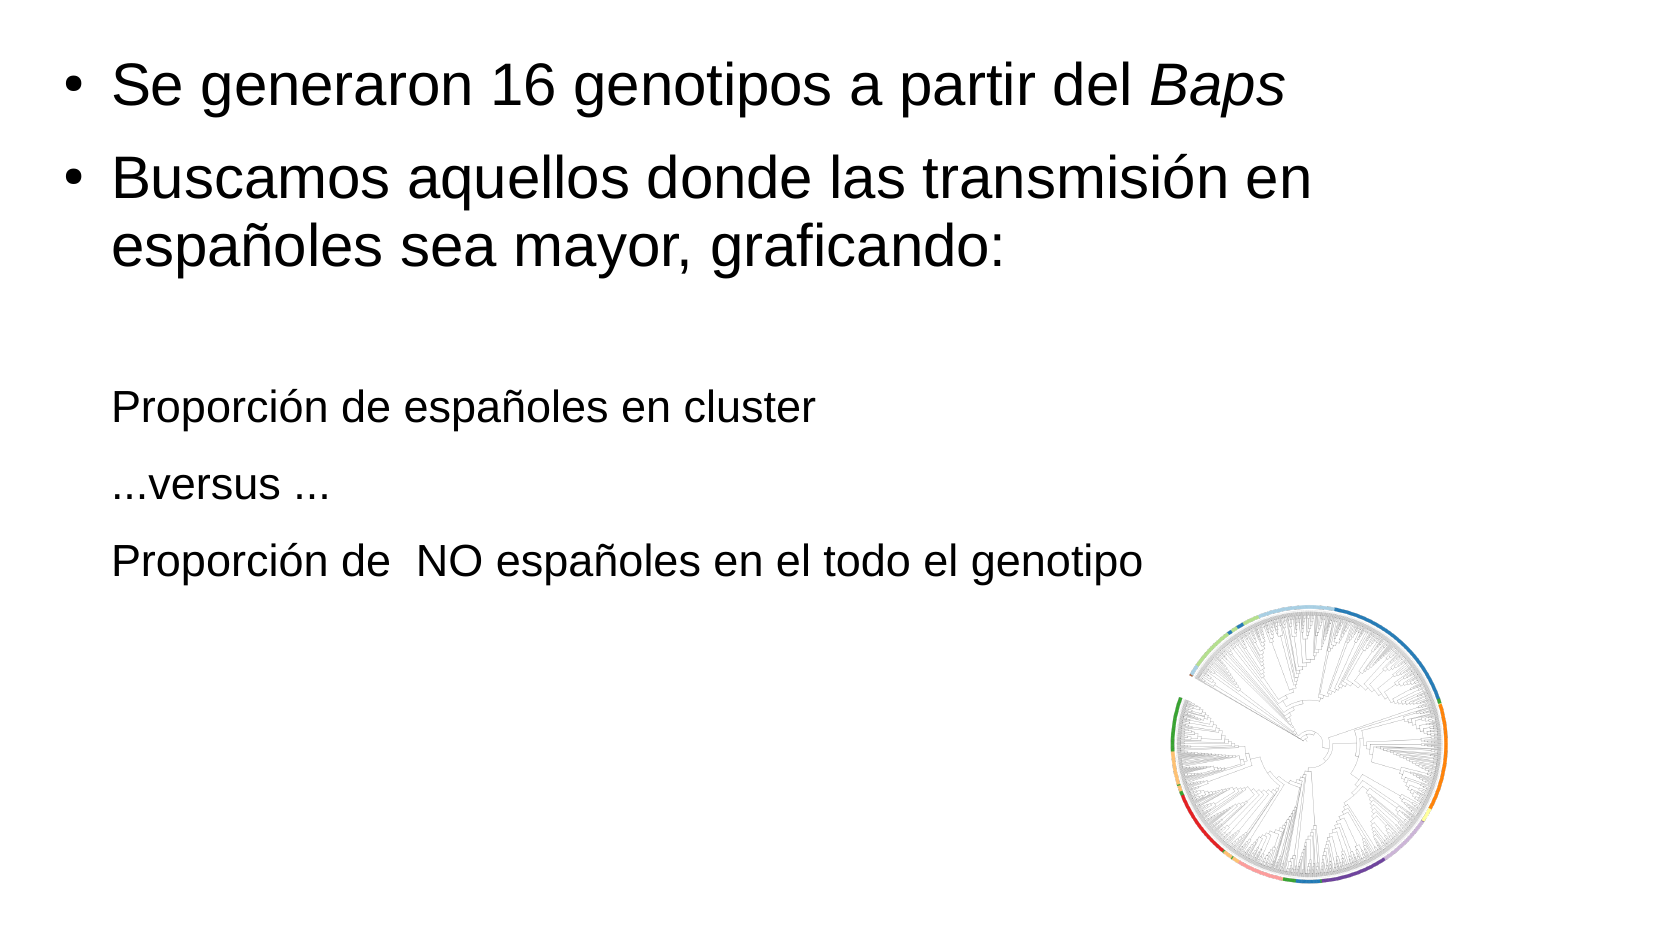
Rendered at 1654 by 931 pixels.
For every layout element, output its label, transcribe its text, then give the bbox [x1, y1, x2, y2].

list Se generaron 16 genotipos a partir del Baps Buscamos aquellos donde las transmisión en españoles sea mayor, graficando: Proporción de españoles en cluster ...versus ... Proporción de NO españoles en el todo el genotipo [47, 51, 1536, 591]
picture [937, 566, 1630, 922]
